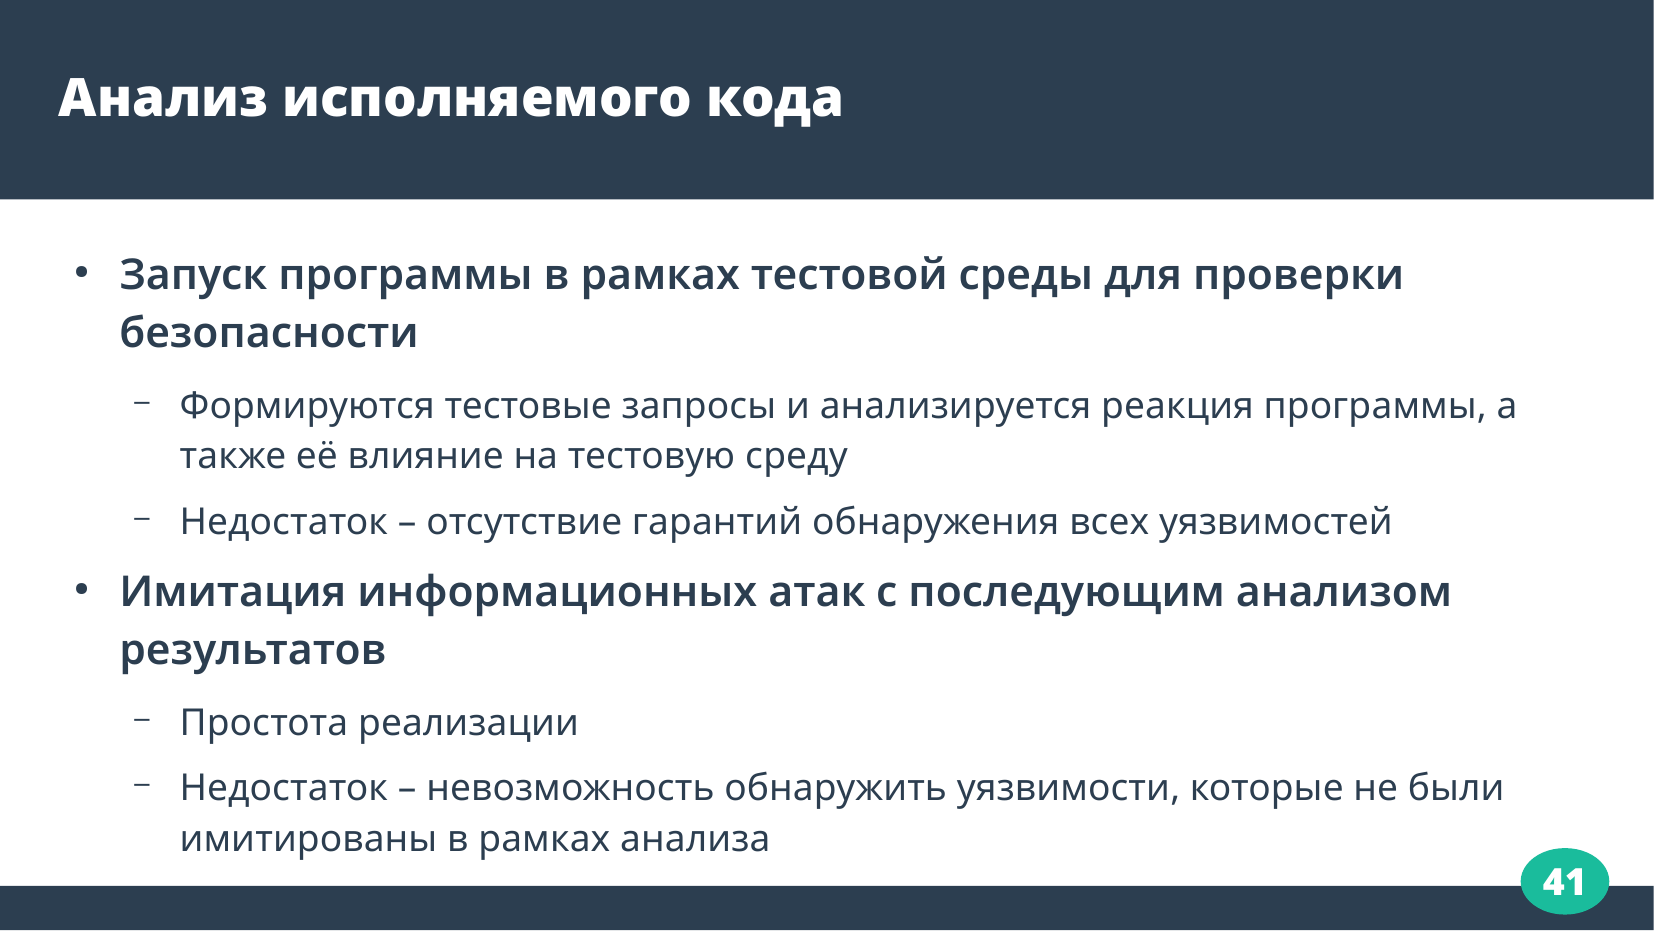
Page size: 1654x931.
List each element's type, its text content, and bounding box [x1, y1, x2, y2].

title Анализ исполняемого кода [59, 37, 1595, 155]
list Запуск программы в рамках тестовой среды для проверки безопасности Формируются тестовые запросы и анализируется реакция программы, а также её влияние на тестовую среду Недостаток – отсутствие гарантий обнаружения всех уязвимостей Имитация информационных атак с последующим анализом результатов Простота реализации Недостаток – невозможность обнаружить уязвимости, которые не были имитированы в рамках анализа [59, 243, 1595, 864]
